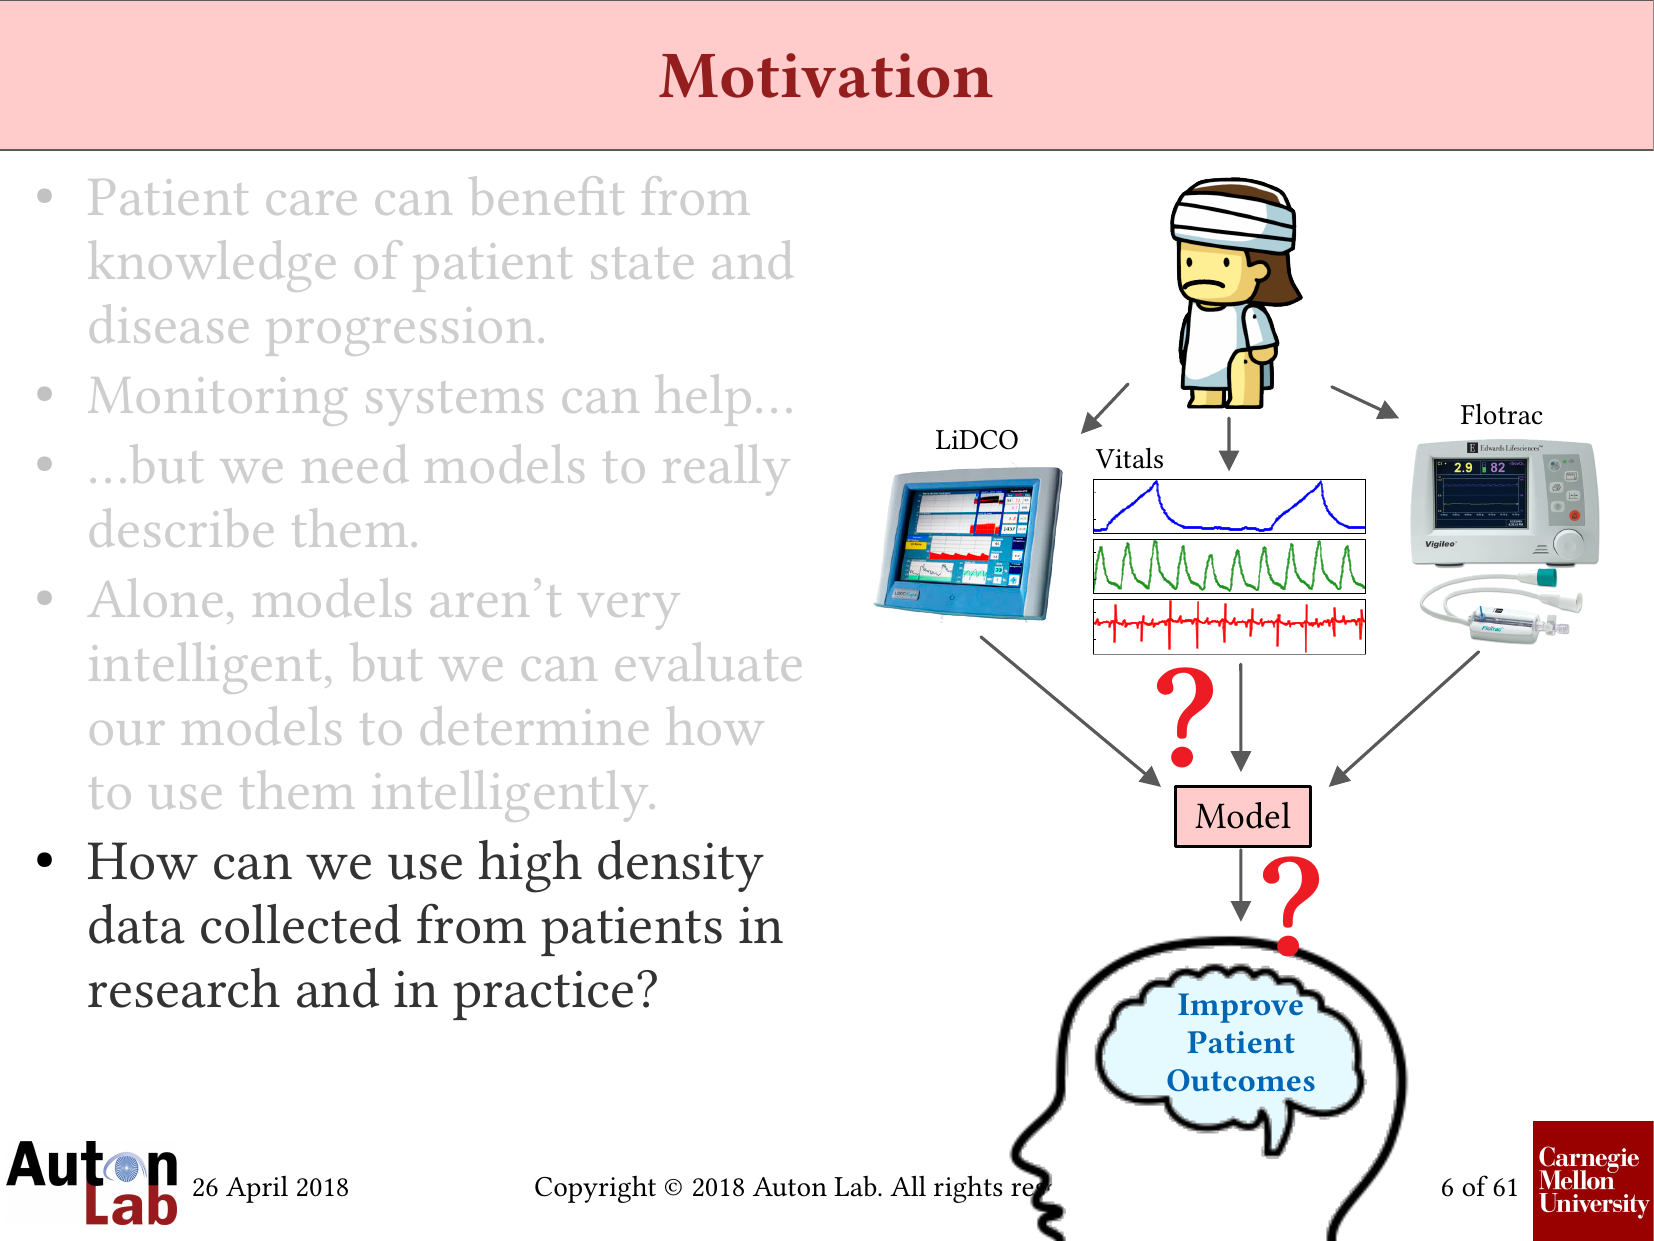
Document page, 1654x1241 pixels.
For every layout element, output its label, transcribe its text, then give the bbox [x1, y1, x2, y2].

title Motivation [14, 2, 1640, 151]
text_box Vitals [1080, 424, 1223, 475]
text_box Model [1175, 786, 1311, 847]
text_box Improve Patient Outcomes [1101, 987, 1381, 1099]
text_box LiDCO [920, 405, 1063, 456]
list Patient care can benefit from knowledge of patient state and disease progression. Monitoring systems can help… ...but we need models to really describe them. Alone, models aren’t very intelligent, but we can evaluate our models to determine how to use them intelligently. How can we use high density data collected from patients in research and in practice? [16, 826, 808, 1115]
picture [873, 461, 1063, 623]
picture [978, 914, 1441, 1241]
picture [1533, 1121, 1654, 1241]
picture [6, 1141, 177, 1225]
text_box [16, 165, 808, 826]
picture [1091, 476, 1367, 655]
picture [1410, 439, 1600, 645]
text_box ? [1138, 625, 1233, 811]
text_box Flotrac [1445, 380, 1588, 431]
picture [1170, 177, 1303, 409]
text_box ? [1245, 814, 1340, 1000]
